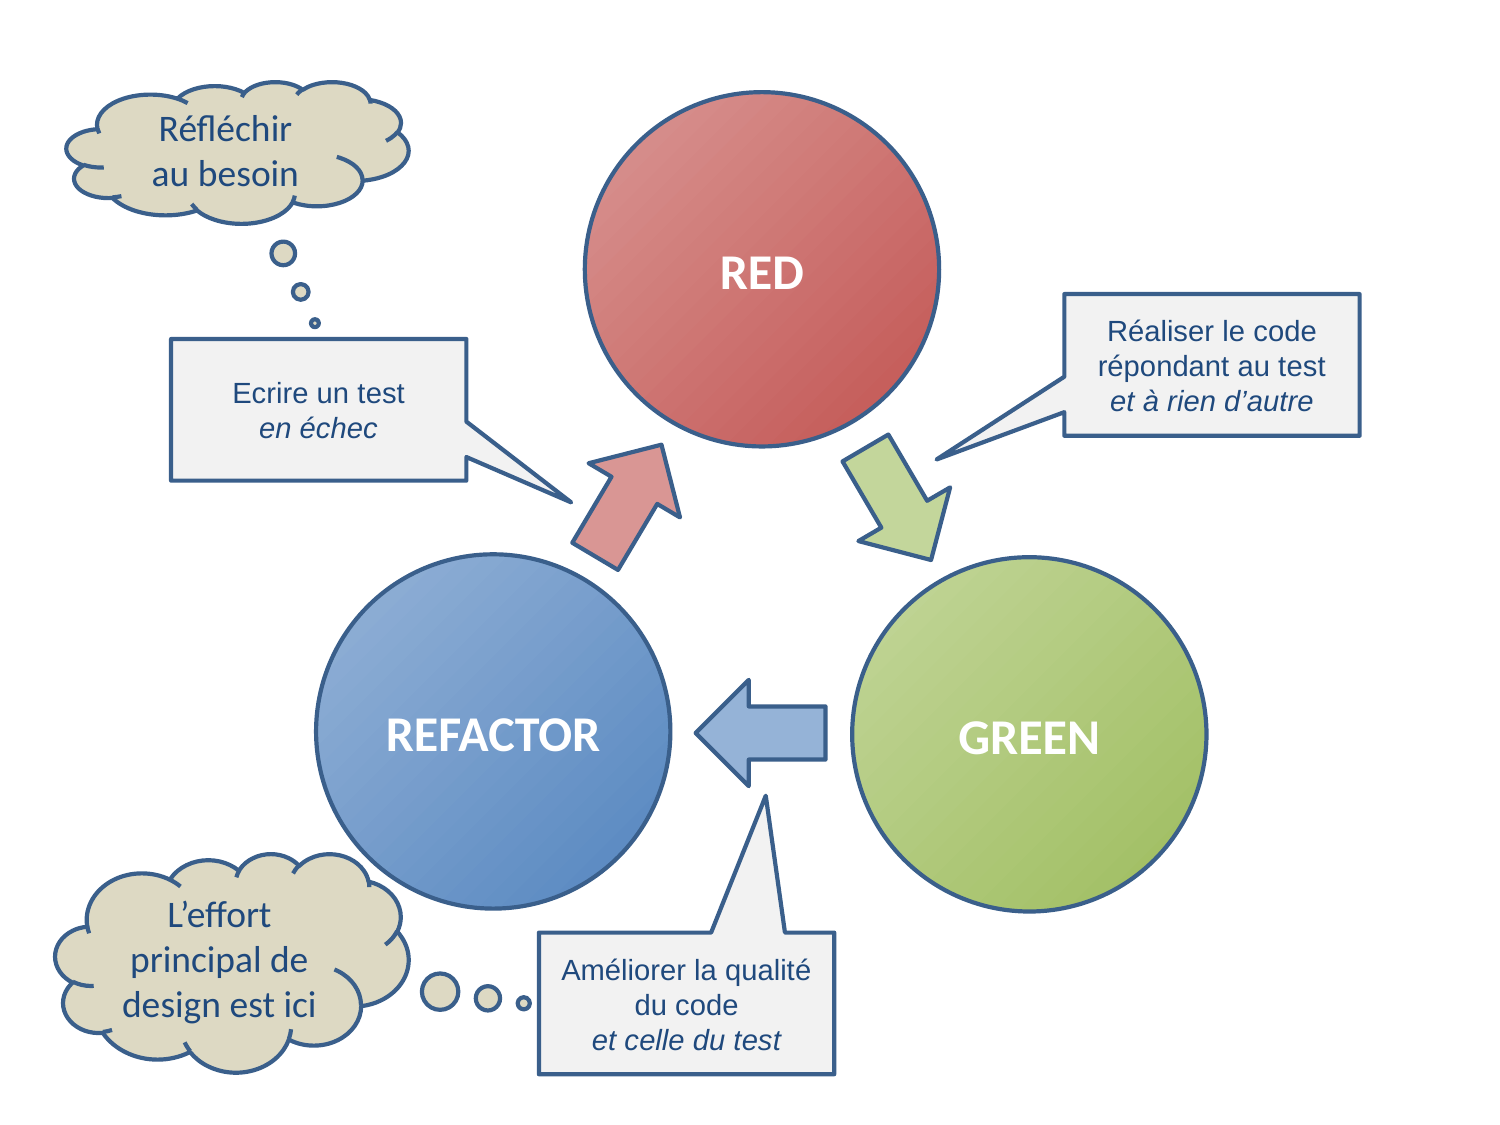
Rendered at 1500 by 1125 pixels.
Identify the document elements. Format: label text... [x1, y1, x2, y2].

text_box [695, 679, 826, 787]
text_box RED [584, 92, 940, 447]
text_box GREEN [852, 557, 1207, 912]
text_box Ecrire un test en échec [171, 338, 572, 503]
text_box [842, 434, 951, 561]
text_box [572, 444, 681, 570]
text_box L’effort principal de design est ici [421, 973, 459, 1010]
text_box REFACTOR [316, 554, 671, 909]
text_box L’effort principal de design est ici [55, 854, 409, 1073]
text_box Améliorer la qualité du code et celle du test [538, 795, 835, 1075]
text_box Réaliser le code répondant au test et à rien d’autre [936, 294, 1360, 460]
text_box Réfléchir au besoin [66, 82, 409, 224]
text_box Réfléchir au besoin [271, 241, 296, 266]
